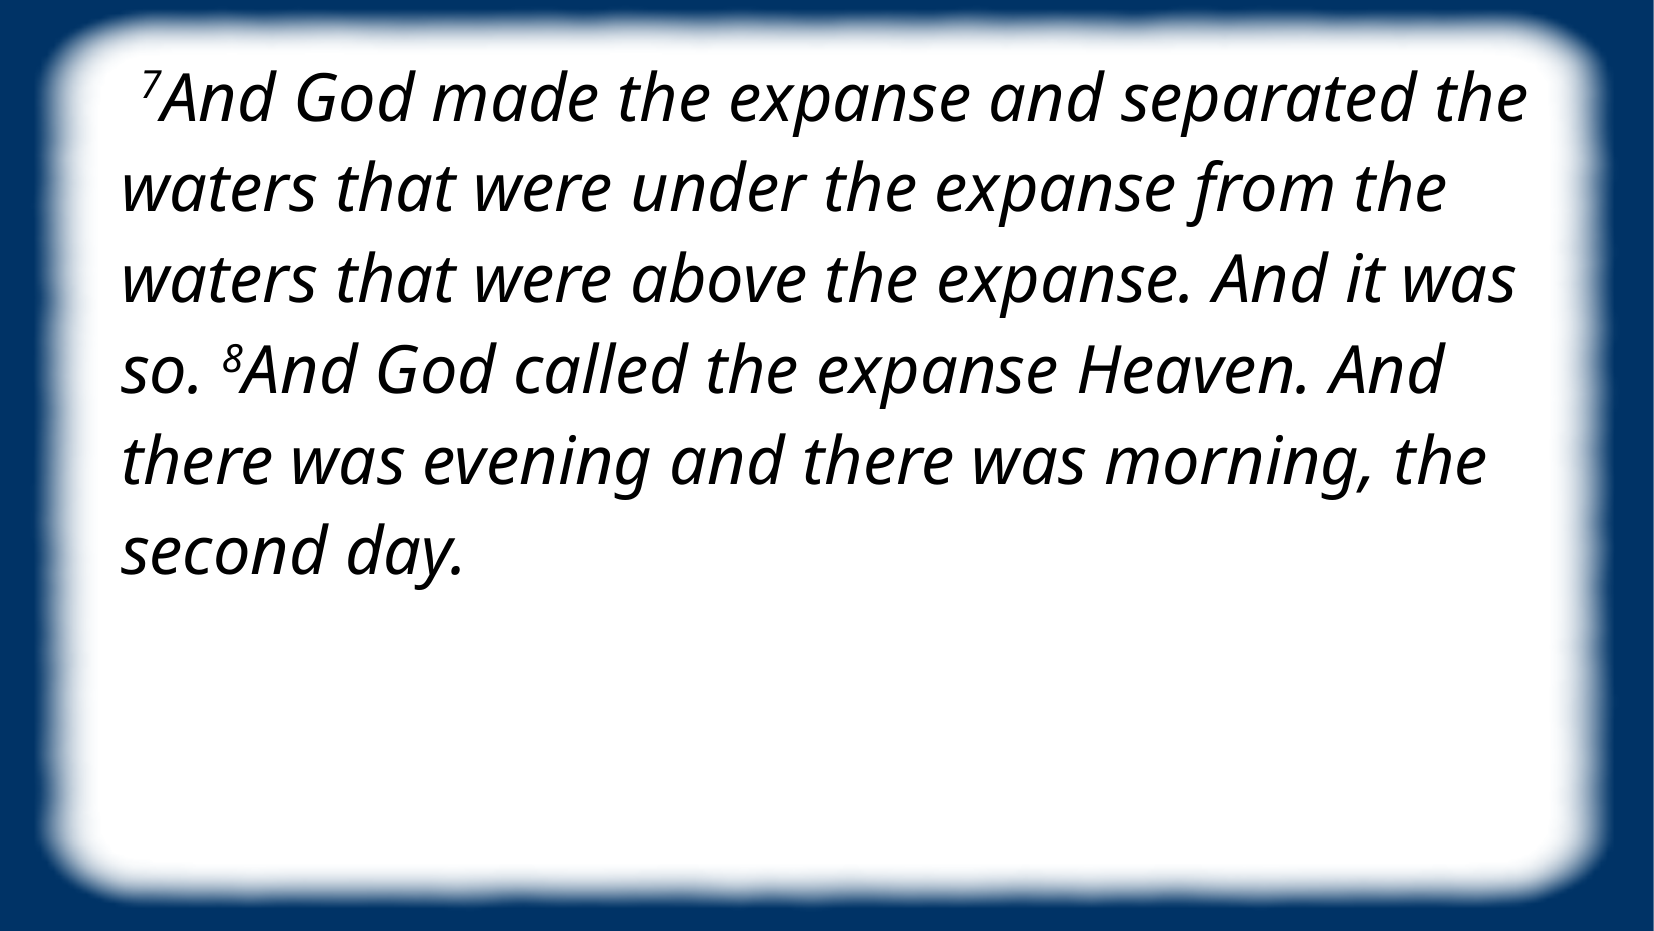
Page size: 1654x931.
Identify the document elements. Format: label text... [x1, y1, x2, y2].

text_box 7And God made the expanse and separated the waters that were under the expanse from the waters that were above the expanse. And it was so. 8And God called the expanse Heaven. And there was evening and there was morning, the second day. [106, 42, 1547, 590]
picture [0, 0, 1654, 931]
